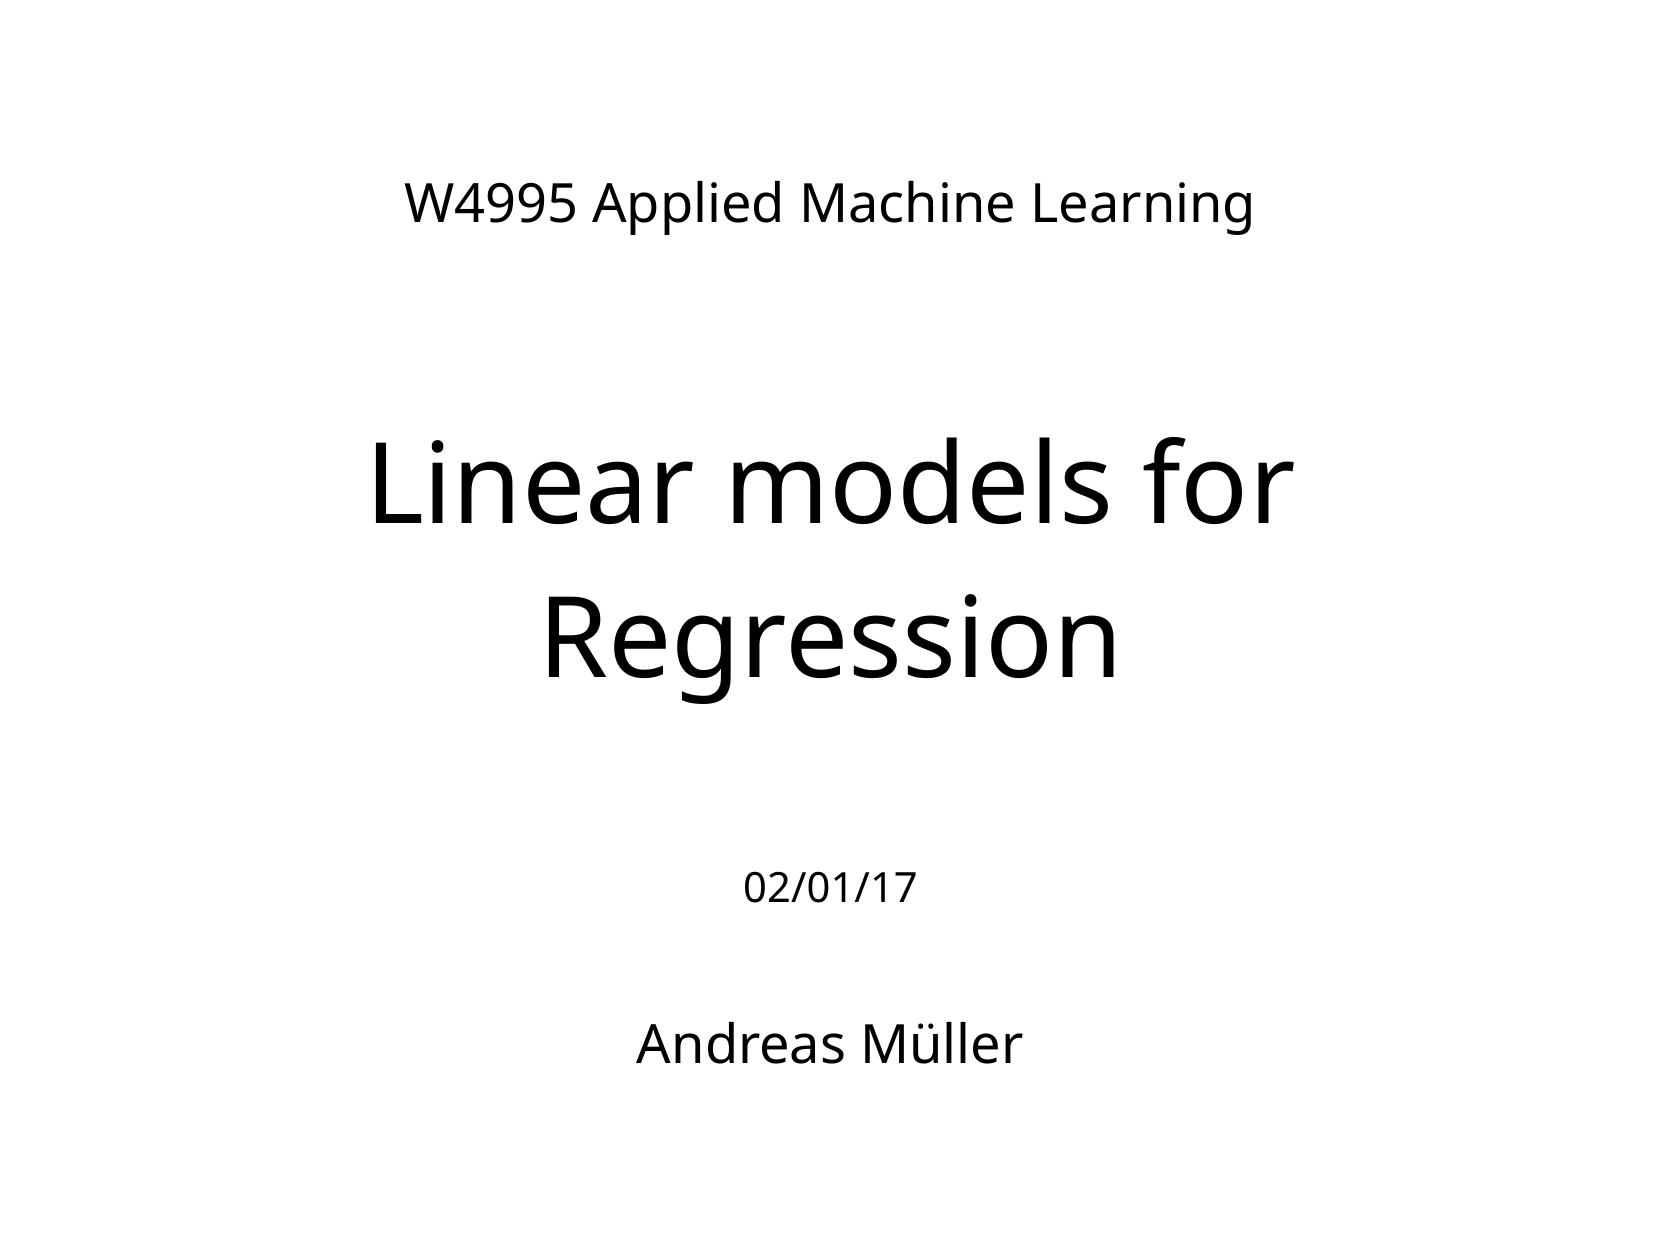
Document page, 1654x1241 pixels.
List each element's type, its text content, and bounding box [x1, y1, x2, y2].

text_box W4995 Applied Machine Learning Linear models for Regression 02/01/17 Andreas Müller [86, 142, 1575, 1103]
